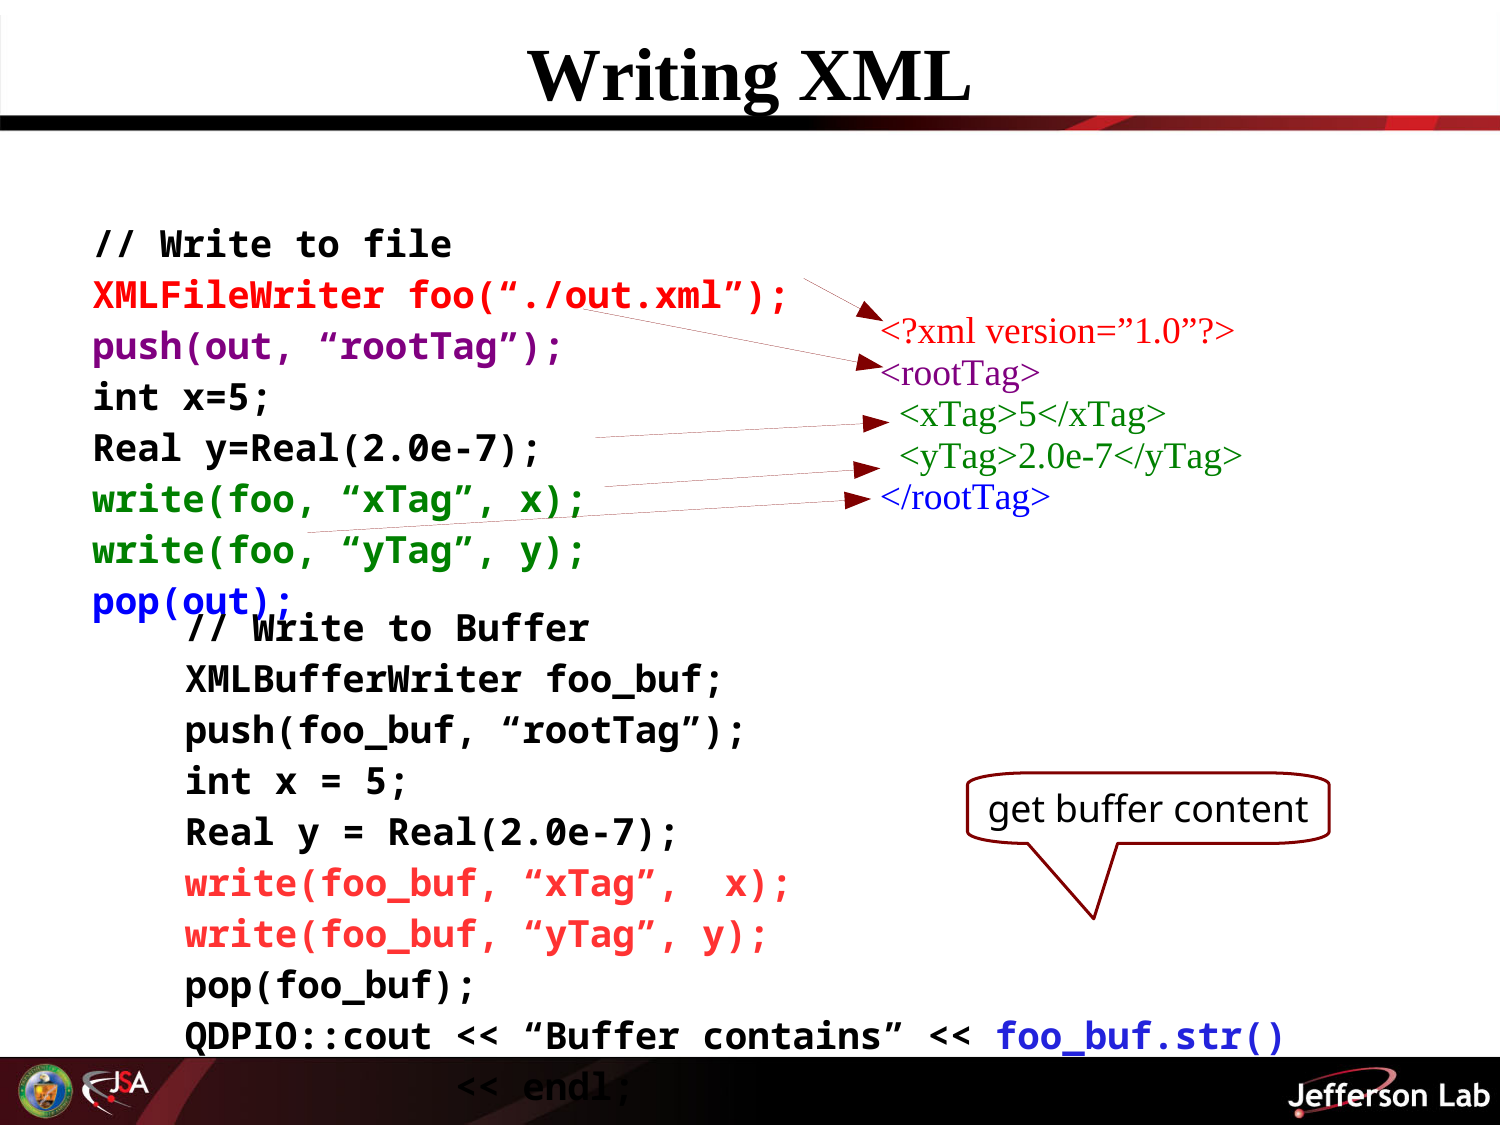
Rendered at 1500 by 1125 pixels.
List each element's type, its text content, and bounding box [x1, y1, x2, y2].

title Writing XML [112, 7, 1388, 143]
text_box // Write to Buffer XMLBufferWriter foo_buf; push(foo_buf, “rootTag”); int x = 5; Real y = Real(2.0e-7); write(foo_buf, “xTag”, x); write(foo_buf, “yTag”, y); pop(foo_buf); QDPIO::cout << “Buffer contains” << foo_buf.str() << endl; [170, 593, 1332, 1034]
picture [0, 0, 1500, 1125]
text_box get buffer content [967, 772, 1330, 919]
text_box // Write to file XMLFileWriter foo(“./out.xml”); push(out, “rootTag”); int x=5; Real y=Real(2.0e-7); write(foo, “xTag”, x); write(foo, “yTag”, y); pop(out); [77, 158, 805, 557]
text_box <?xml version=”1.0”?> <rootTag> <xTag>5</xTag> <yTag>2.0e-7</yTag> </rootTag> [865, 302, 1432, 526]
